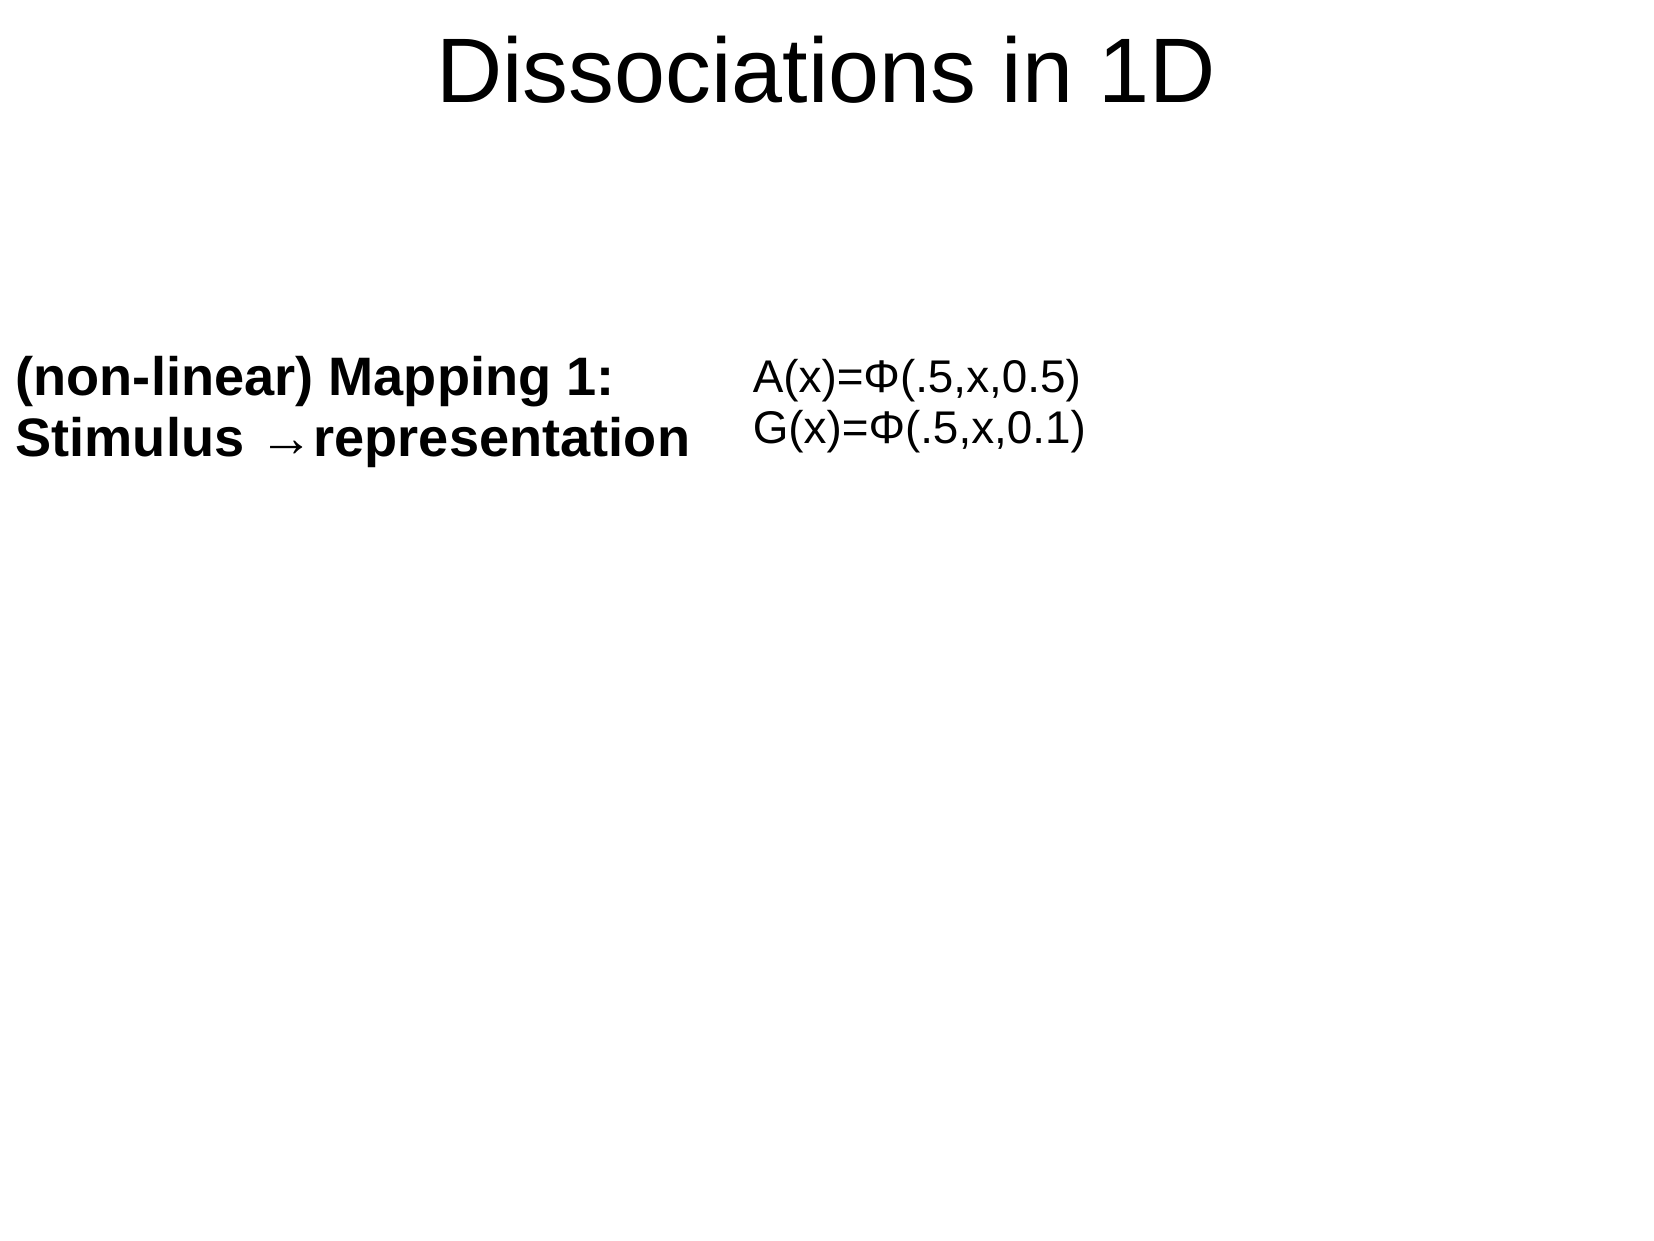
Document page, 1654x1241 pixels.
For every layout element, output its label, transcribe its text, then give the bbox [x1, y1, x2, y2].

text_box (non-linear) Mapping 1: Stimulus →representation [0, 339, 721, 485]
title Dissociations in 1D [82, 0, 1571, 174]
text_box A(x)=Φ(.5,x,0.5) G(x)=Φ(.5,x,0.1) [738, 343, 1140, 461]
